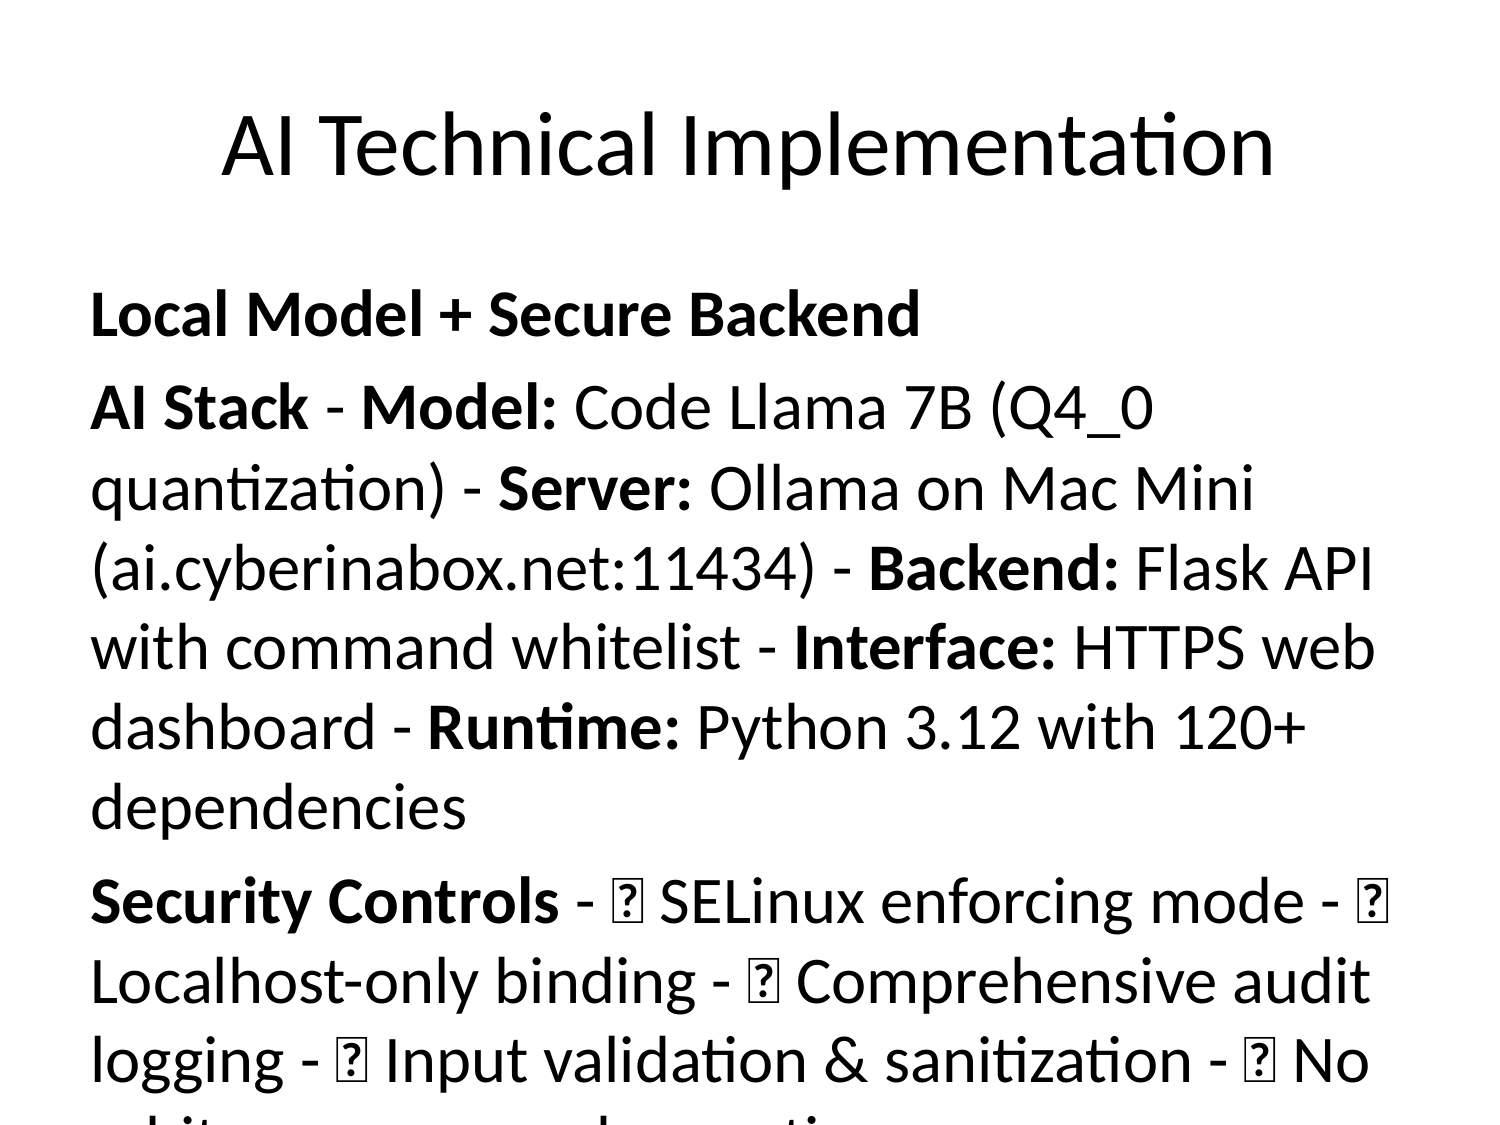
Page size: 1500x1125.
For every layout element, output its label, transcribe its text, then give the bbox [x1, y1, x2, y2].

title AI Technical Implementation [75, 45, 1425, 233]
list Local Model + Secure Backend AI Stack - Model: Code Llama 7B (Q4_0 quantization) - Server: Ollama on Mac Mini (ai.cyberinabox.net:11434) - Backend: Flask API with command whitelist - Interface: HTTPS web dashboard - Runtime: Python 3.12 with 120+ dependencies Security Controls - ✅ SELinux enforcing mode - ✅ Localhost-only binding - ✅ Comprehensive audit logging - ✅ Input validation & sanitization - ✅ No arbitrary command execution [75, 262, 1425, 1005]
